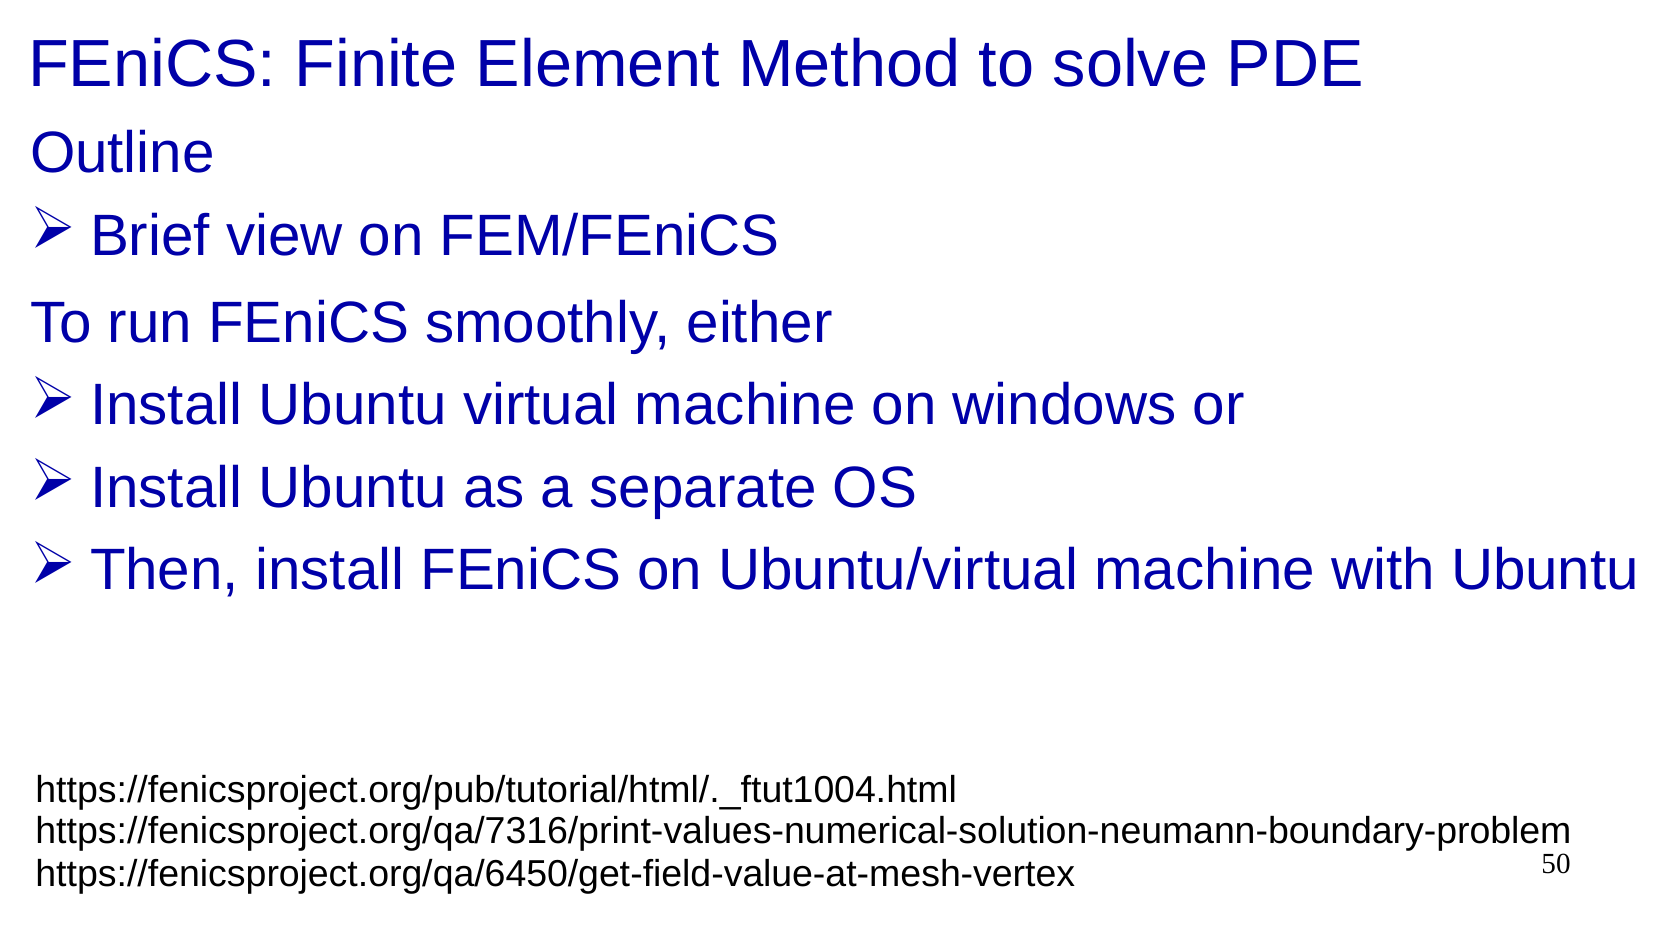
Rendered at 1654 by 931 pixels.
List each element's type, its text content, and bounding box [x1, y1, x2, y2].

text_box https://fenicsproject.org/pub/tutorial/html/._ftut1004.html https://fenicsproject.org/qa/7316/print-values-numerical-solution-neumann-boundary-problem https://fenicsproject.org/qa/6450/get-field-value-at-mesh-vertex [20, 760, 1636, 901]
title FEniCS: Finite Element Method to solve PDE [28, 21, 1626, 106]
list Outline Brief view on FEM/FEniCS To run FEniCS smoothly, either Install Ubuntu virtual machine on windows or Install Ubuntu as a separate OS Then, install FEniCS on Ubuntu/virtual machine with Ubuntu [30, 120, 1645, 916]
